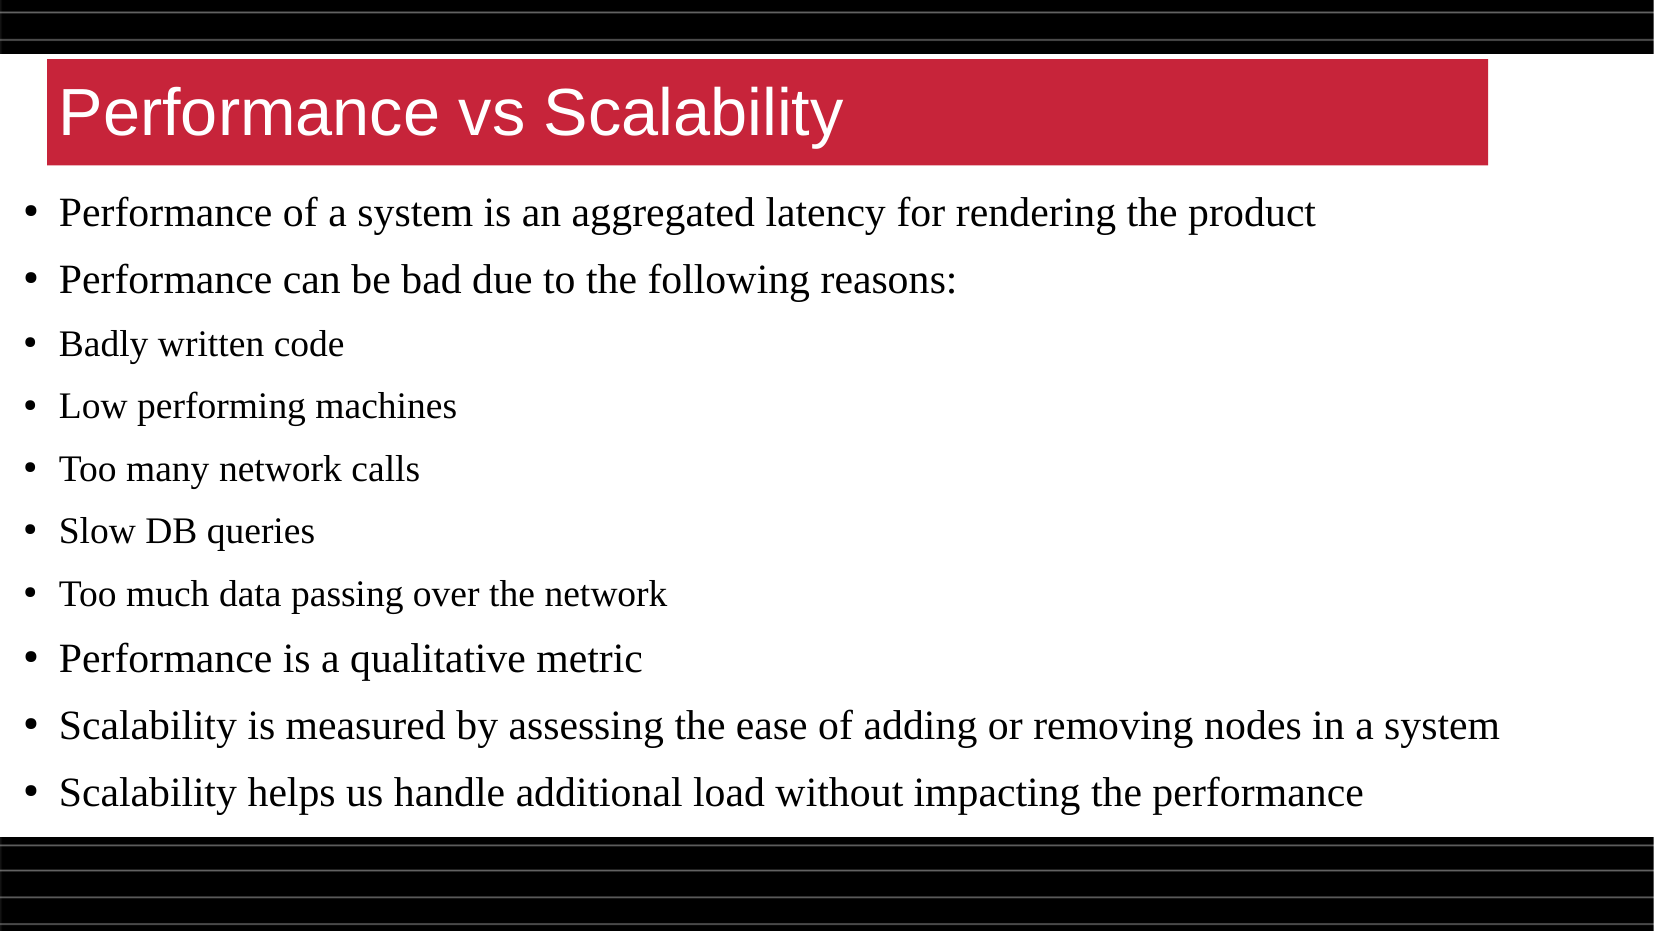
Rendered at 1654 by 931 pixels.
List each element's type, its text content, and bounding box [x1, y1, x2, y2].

picture [0, 837, 1654, 931]
title Performance vs Scalability [47, 59, 1489, 166]
picture [0, 0, 1654, 54]
subtitle Performance of a system is an aggregated latency for rendering the product Performance can be bad due to the following reasons: Badly written code Low performing machines Too many network calls Slow DB queries Too much data passing over the network Performance is a qualitative metric Scalability is measured by assessing the ease of adding or removing nodes in a system Scalability helps us handle additional load without impacting the performance [23, 188, 1583, 816]
